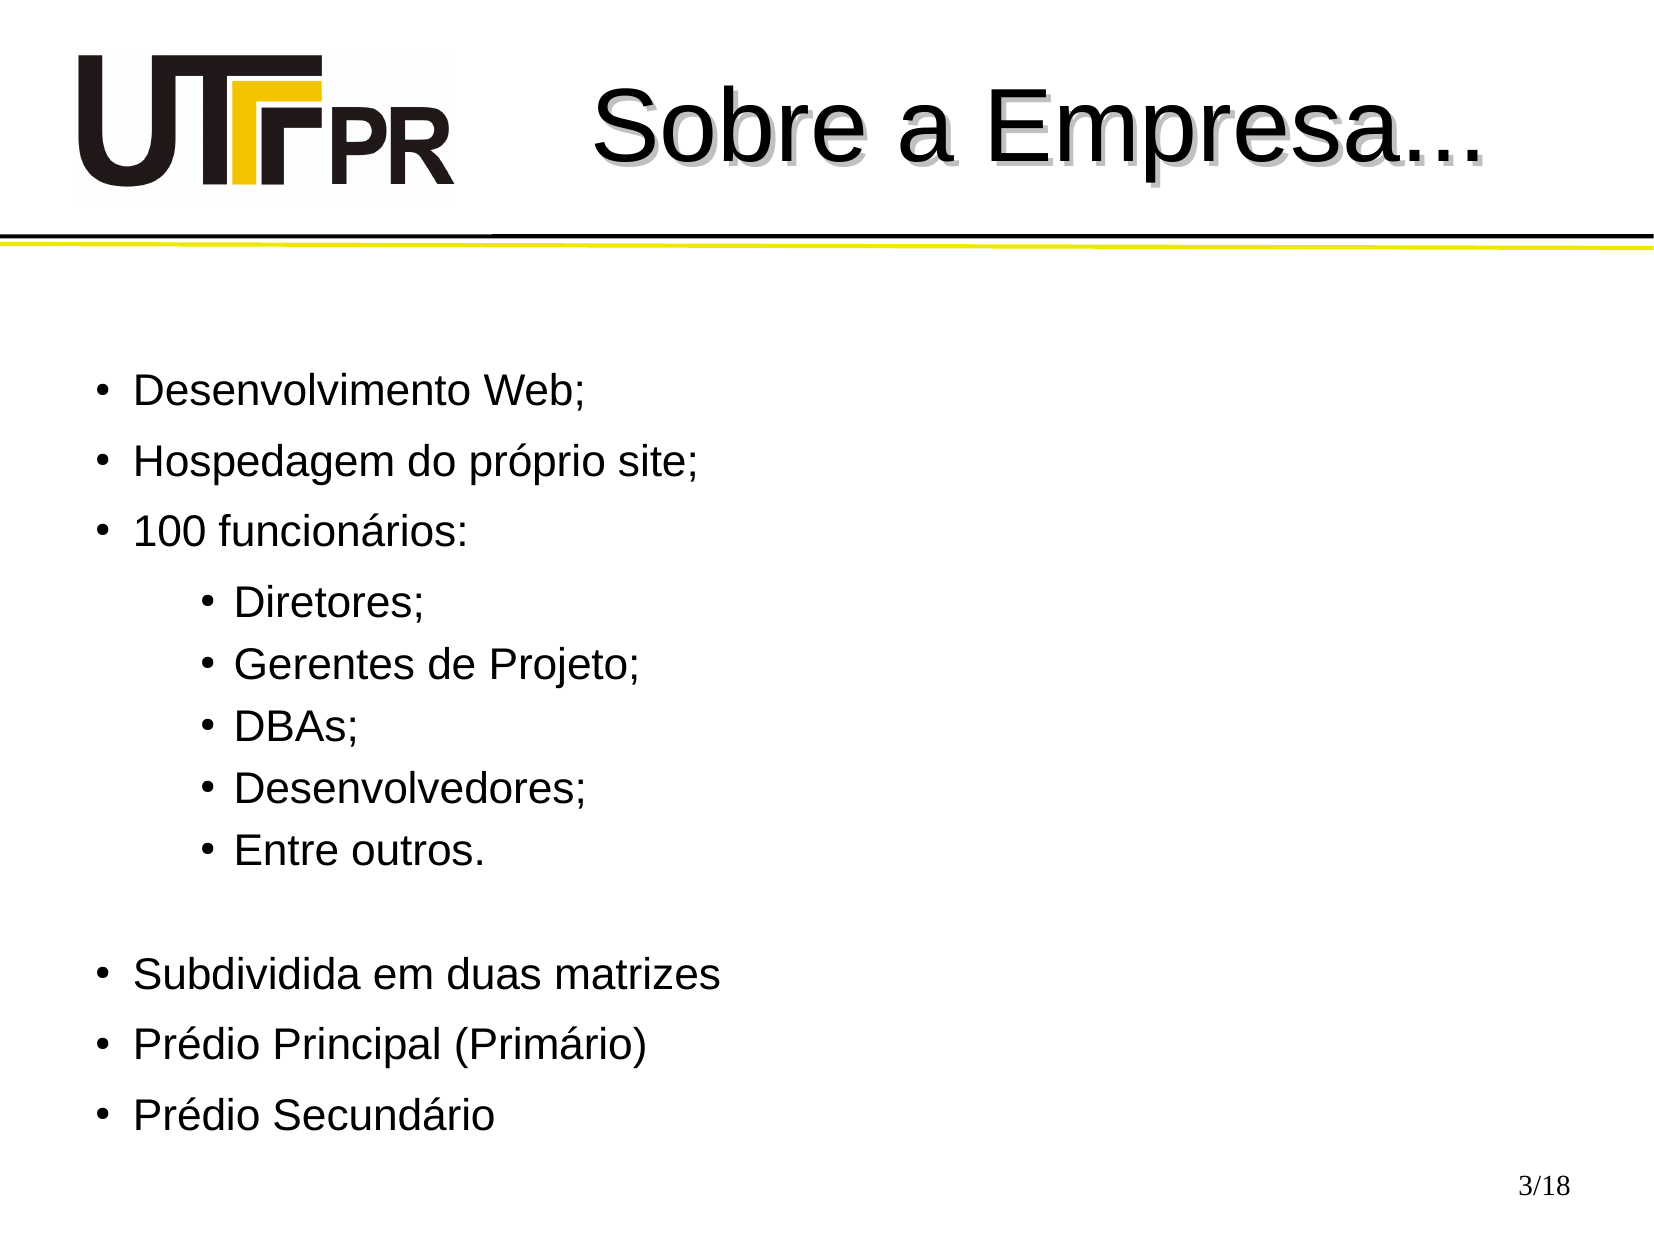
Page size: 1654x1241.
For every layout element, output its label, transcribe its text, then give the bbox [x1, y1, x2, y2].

title Sobre a Empresa... [507, 49, 1571, 201]
picture [76, 55, 455, 207]
list Desenvolvimento Web; Hospedagem do próprio site; 100 funcionários: Diretores; Gerentes de Projeto; DBAs; Desenvolvedores; Entre outros. Subdividida em duas matrizes Prédio Principal (Primário) Prédio Secundário [82, 295, 1571, 1146]
